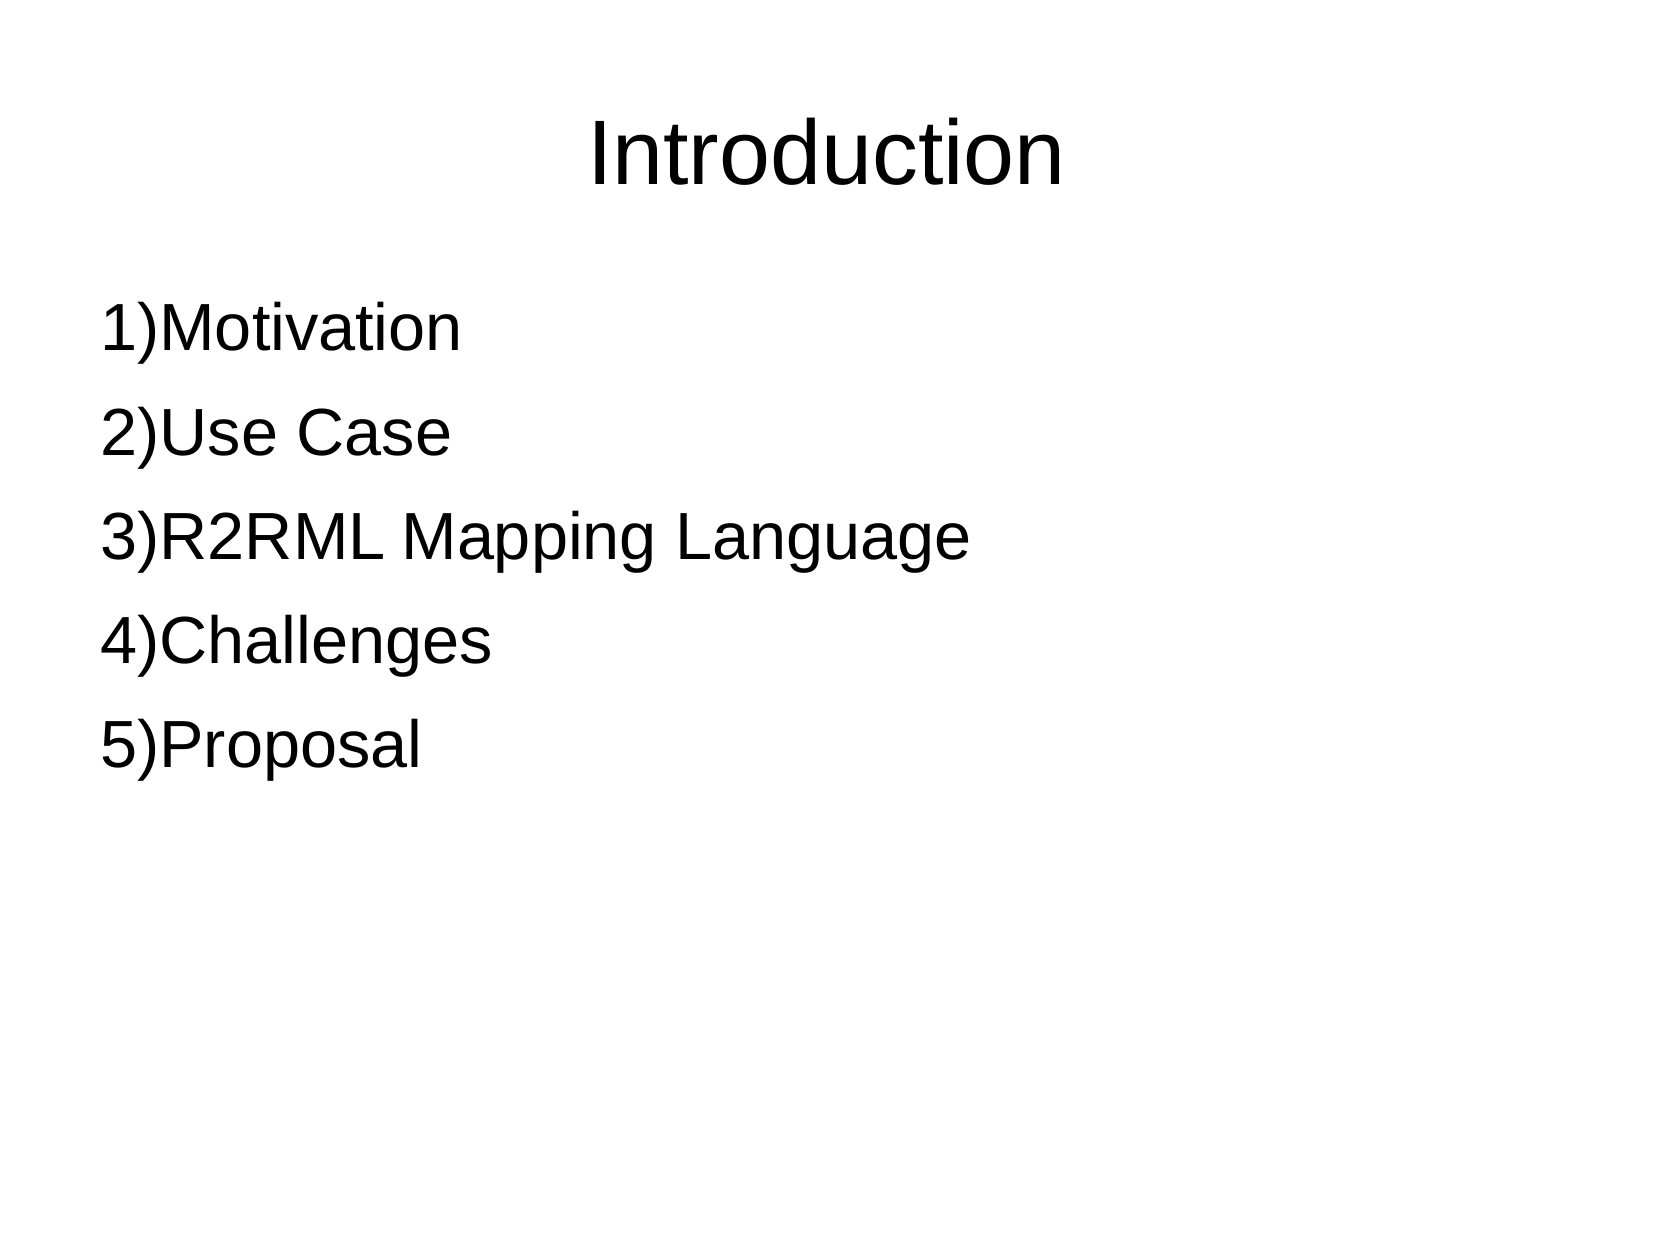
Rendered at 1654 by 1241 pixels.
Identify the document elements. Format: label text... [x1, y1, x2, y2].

title Introduction [82, 49, 1571, 257]
list Motivation Use Case R2RML Mapping Language Challenges Proposal [82, 290, 1571, 1109]
